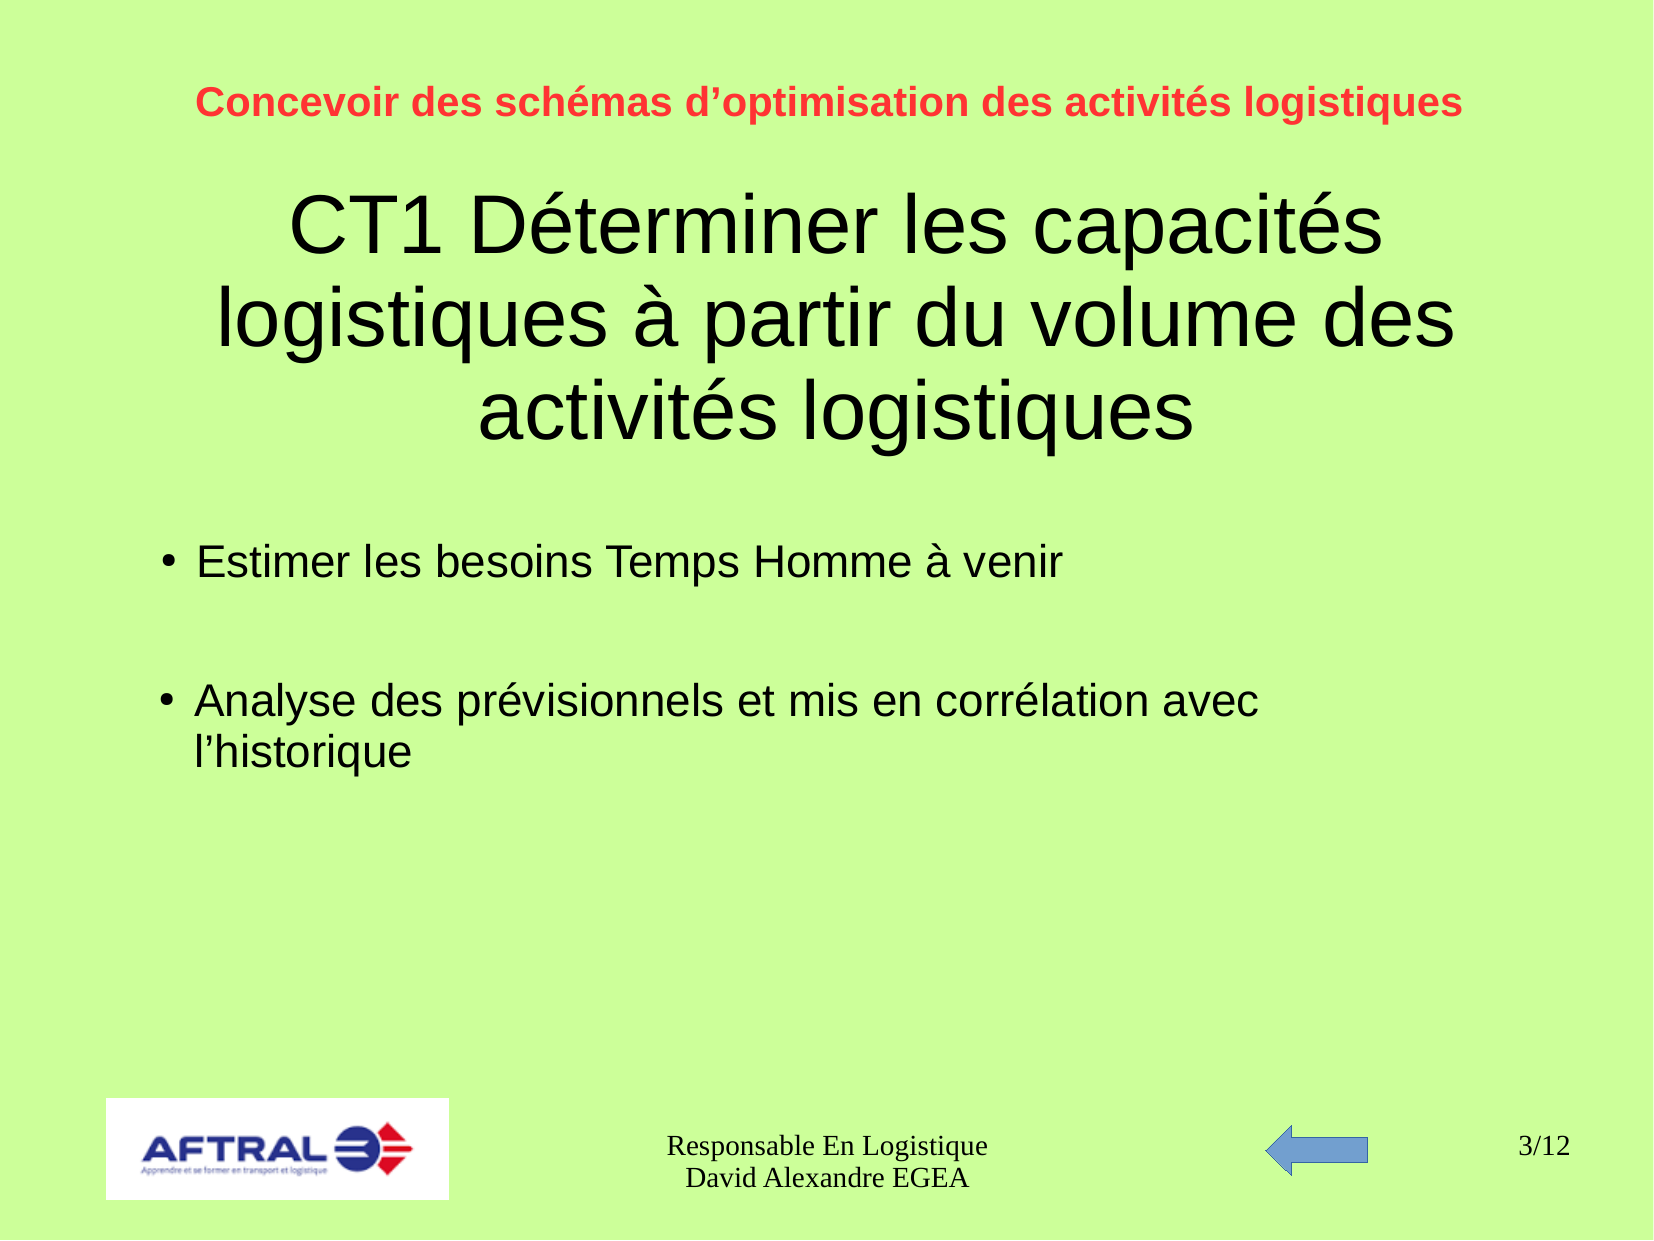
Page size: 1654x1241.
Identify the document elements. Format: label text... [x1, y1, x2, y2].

text_box CT1 Déterminer les capacités logistiques à partir du volume des activités logistiques [194, 170, 1479, 465]
picture [106, 1098, 449, 1200]
text_box Analyse des prévisionnels et mis en corrélation avec l’historique [143, 667, 1465, 785]
text_box [1265, 1125, 1368, 1176]
text_box Estimer les besoins Temps Homme à venir [145, 528, 1524, 595]
text_box Concevoir des schémas d’optimisation des activités logistiques [125, 71, 1535, 133]
